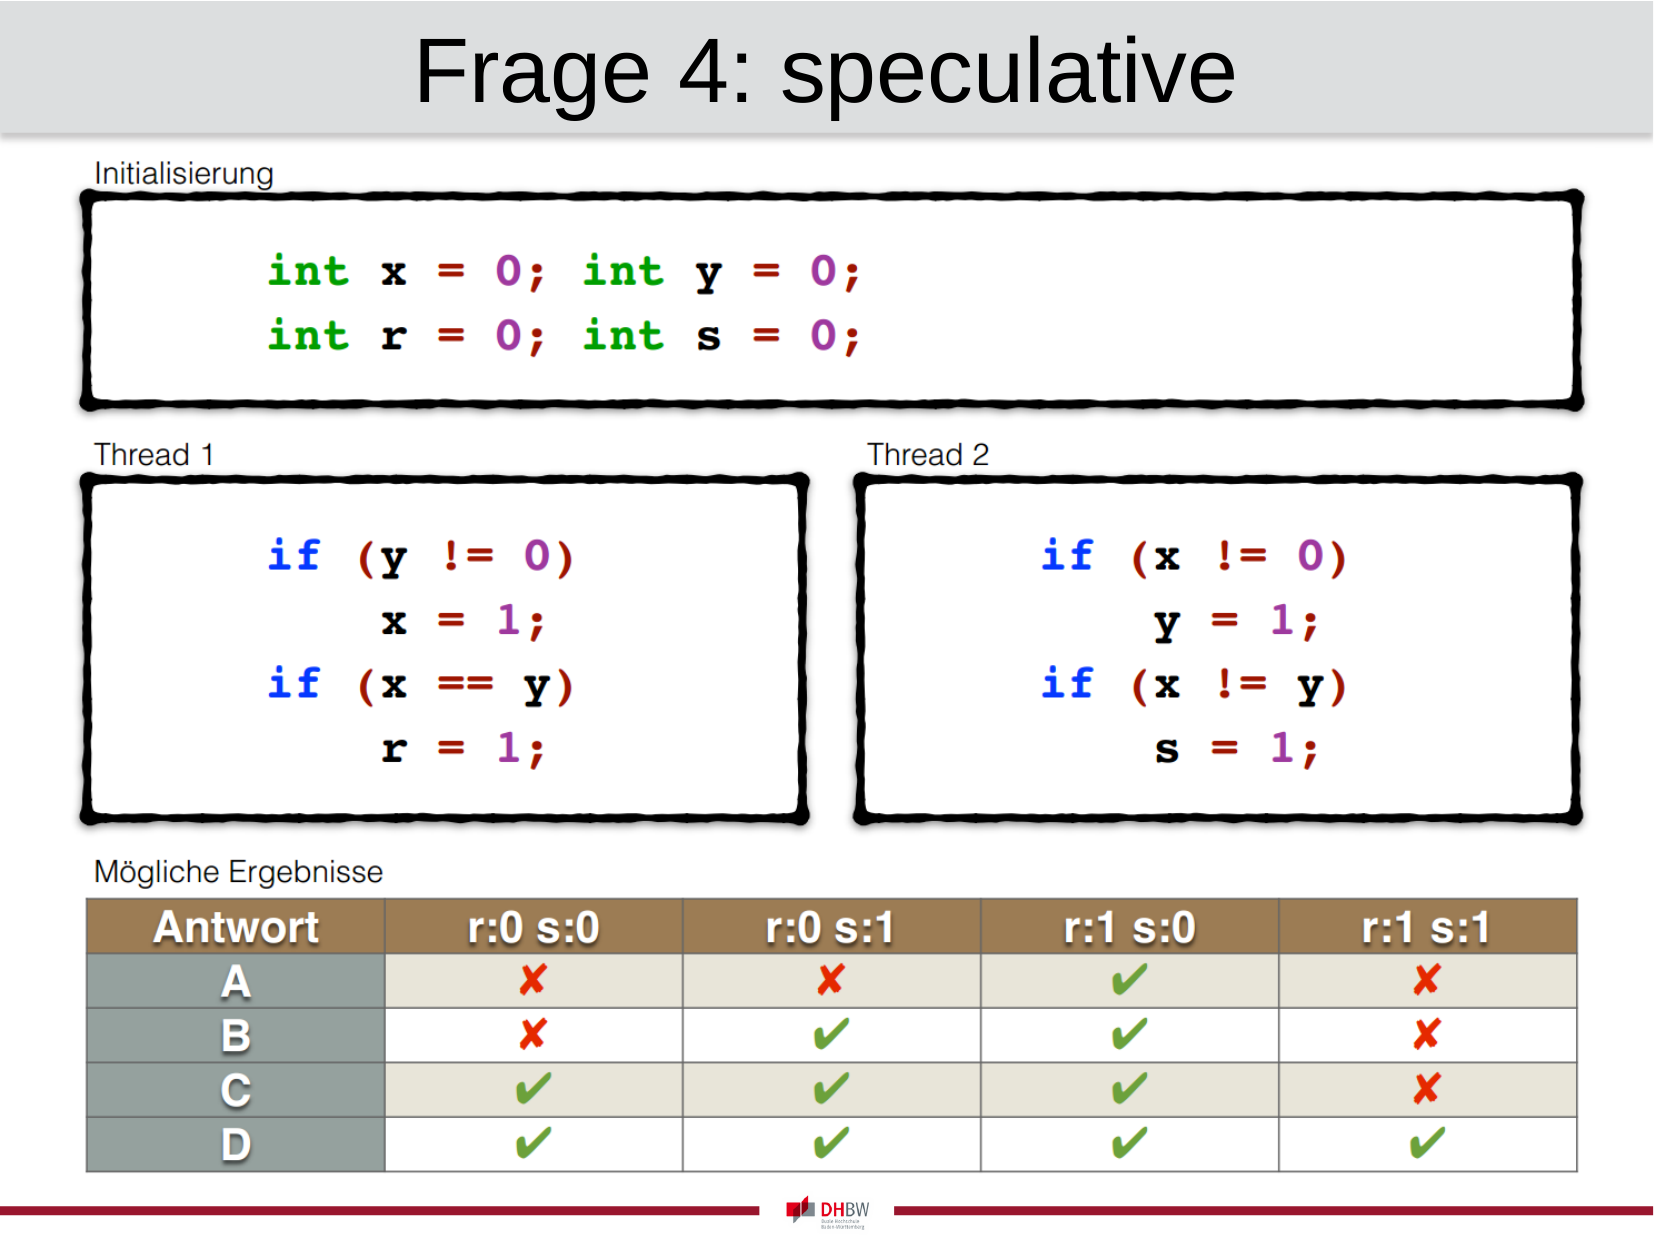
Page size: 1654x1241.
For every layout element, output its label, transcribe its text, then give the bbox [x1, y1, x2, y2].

picture [0, 1, 1654, 11]
picture [0, 130, 1654, 1237]
text_box Frage 4: speculative [0, 11, 1654, 130]
